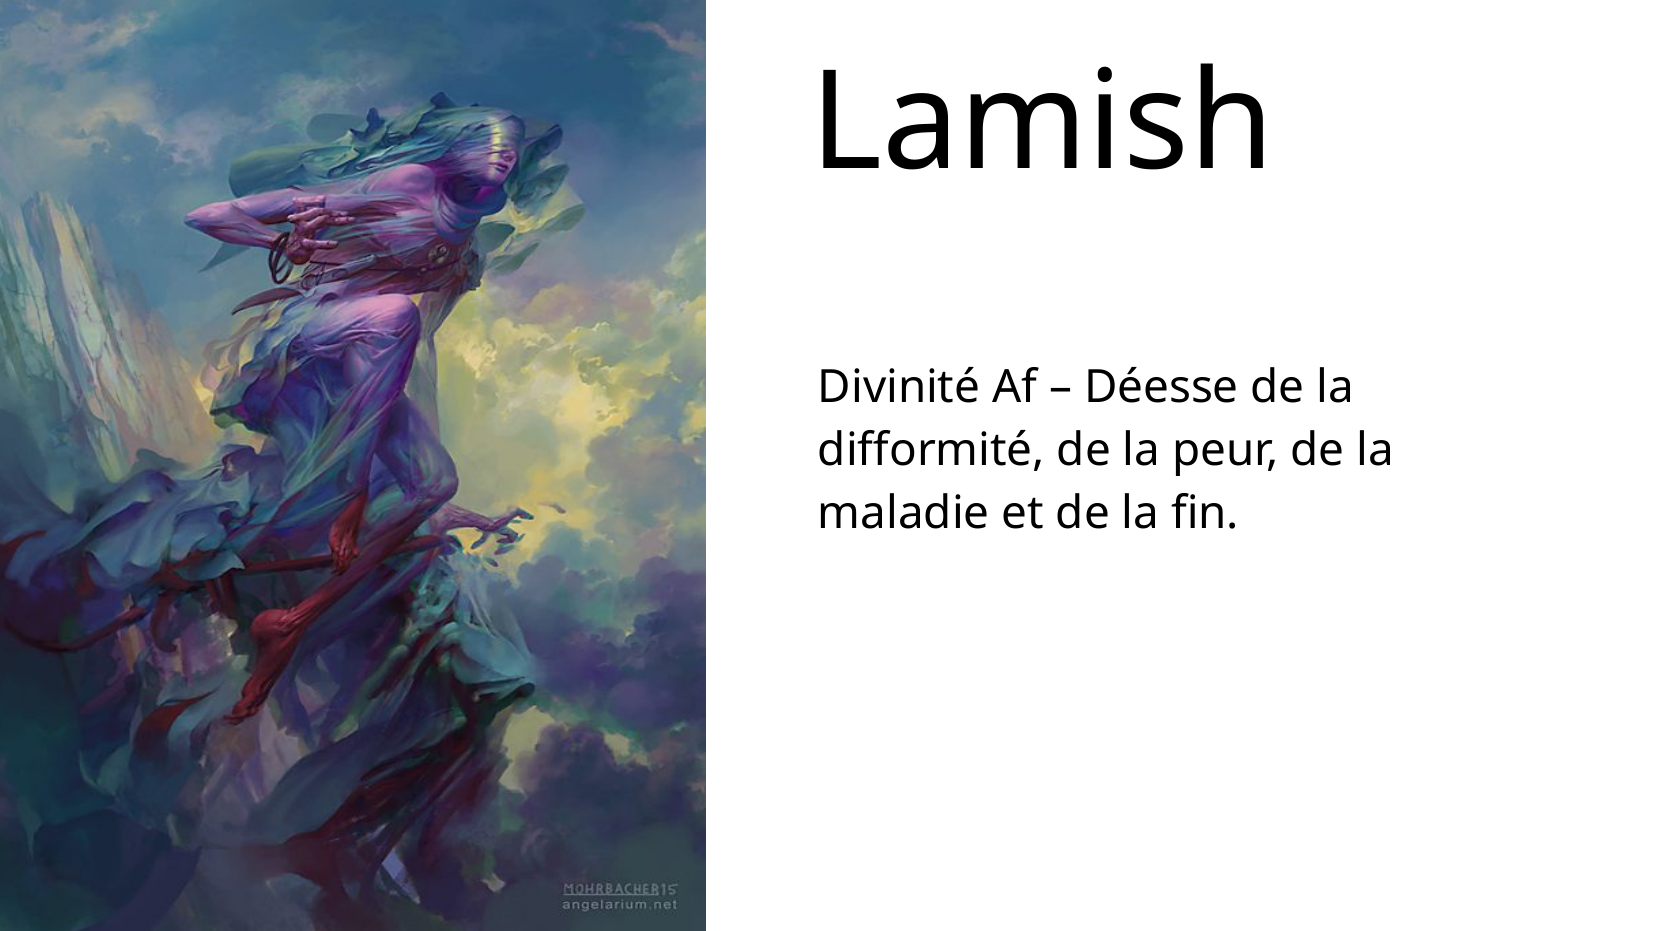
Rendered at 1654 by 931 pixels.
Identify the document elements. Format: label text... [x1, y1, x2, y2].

text_box Divinité Af – Déesse de la difformité, de la peur, de la maladie et de la fin. [803, 346, 1515, 648]
picture [0, 0, 706, 931]
title Lamish [706, 14, 1571, 216]
